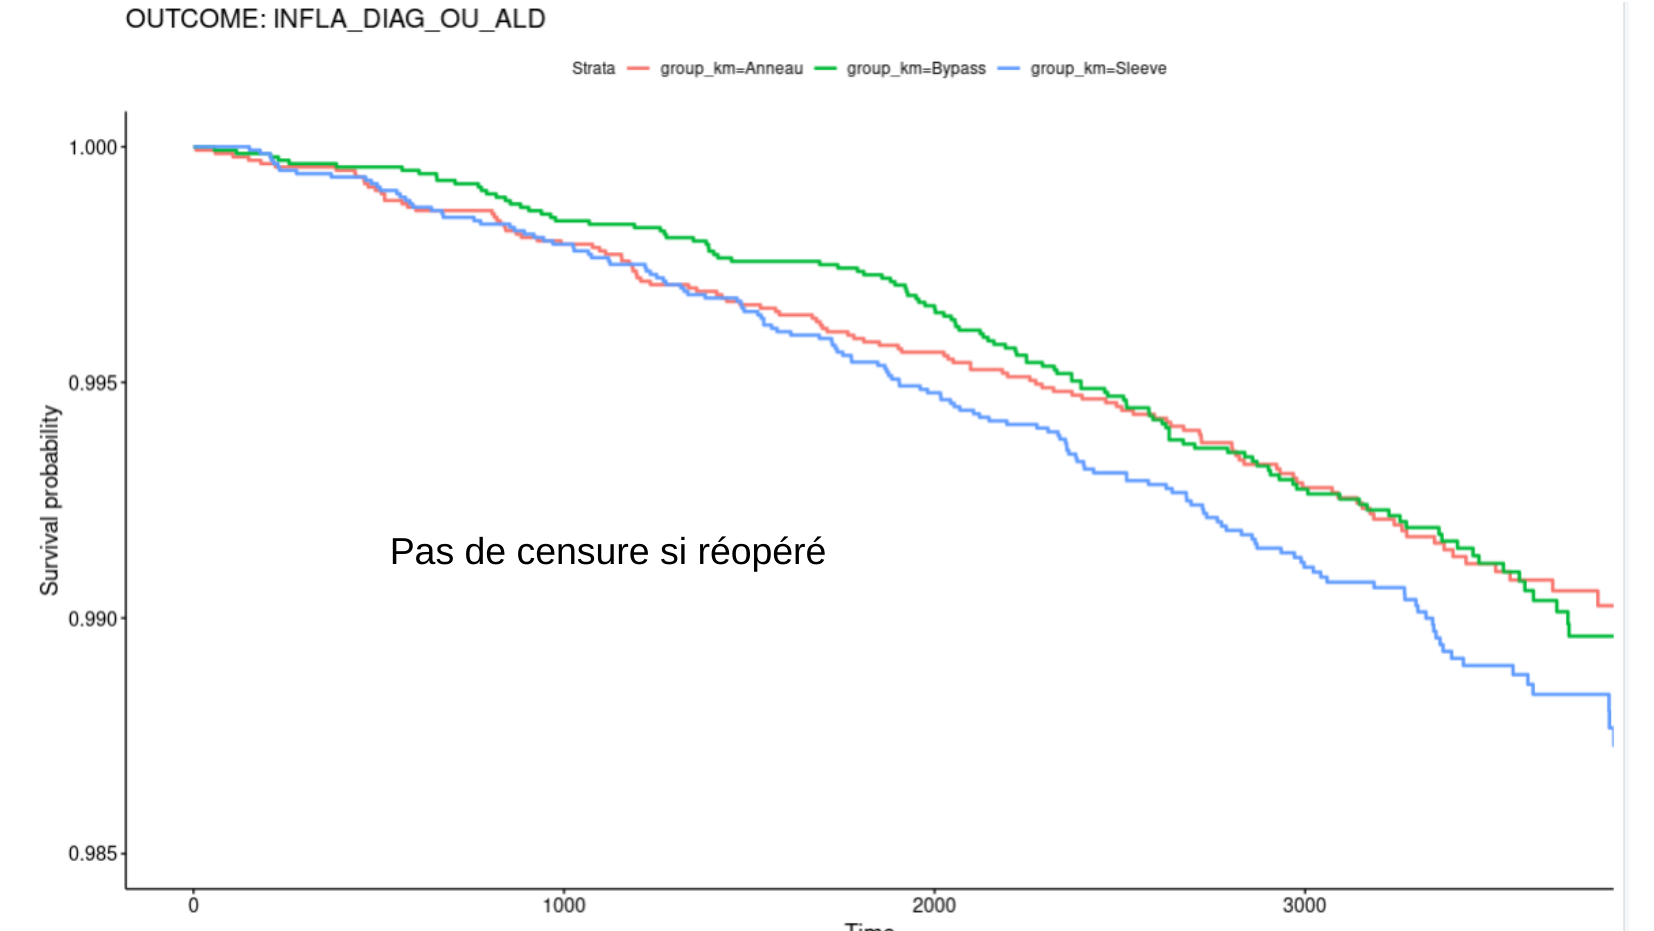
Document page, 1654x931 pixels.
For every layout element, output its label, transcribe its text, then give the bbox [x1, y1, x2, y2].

picture [36, 2, 1629, 931]
text_box Pas de censure si réopéré [375, 522, 842, 580]
